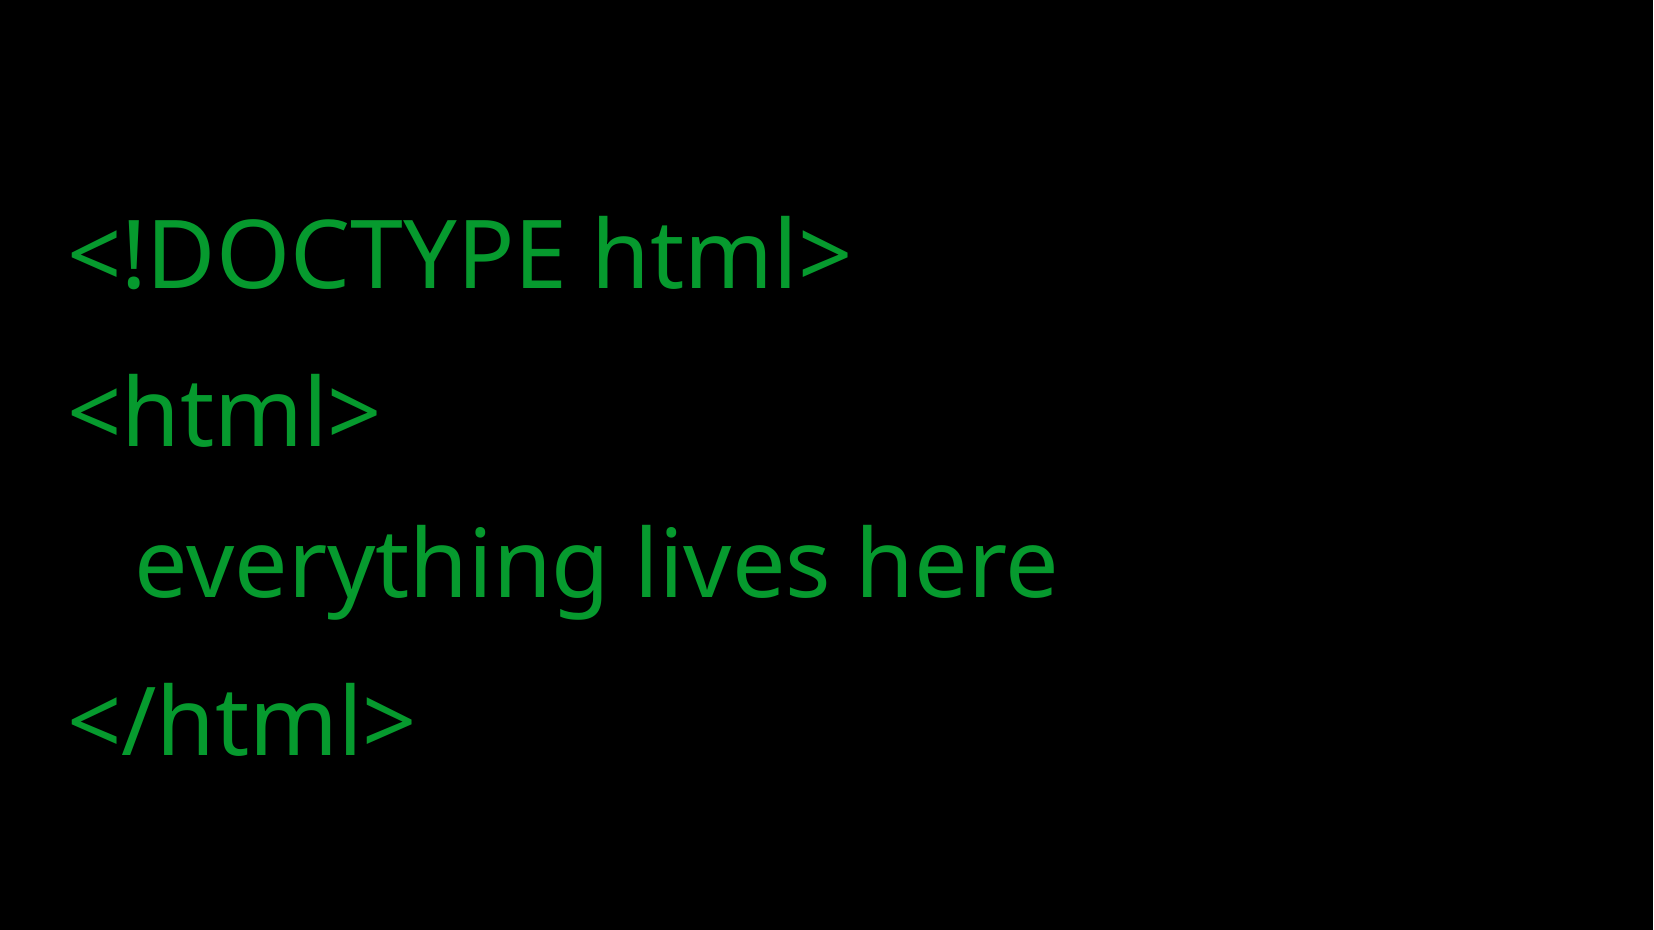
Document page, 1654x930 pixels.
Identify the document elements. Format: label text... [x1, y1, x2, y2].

list <!DOCTYPE html> <html> everything lives here </html> [0, 187, 1613, 788]
